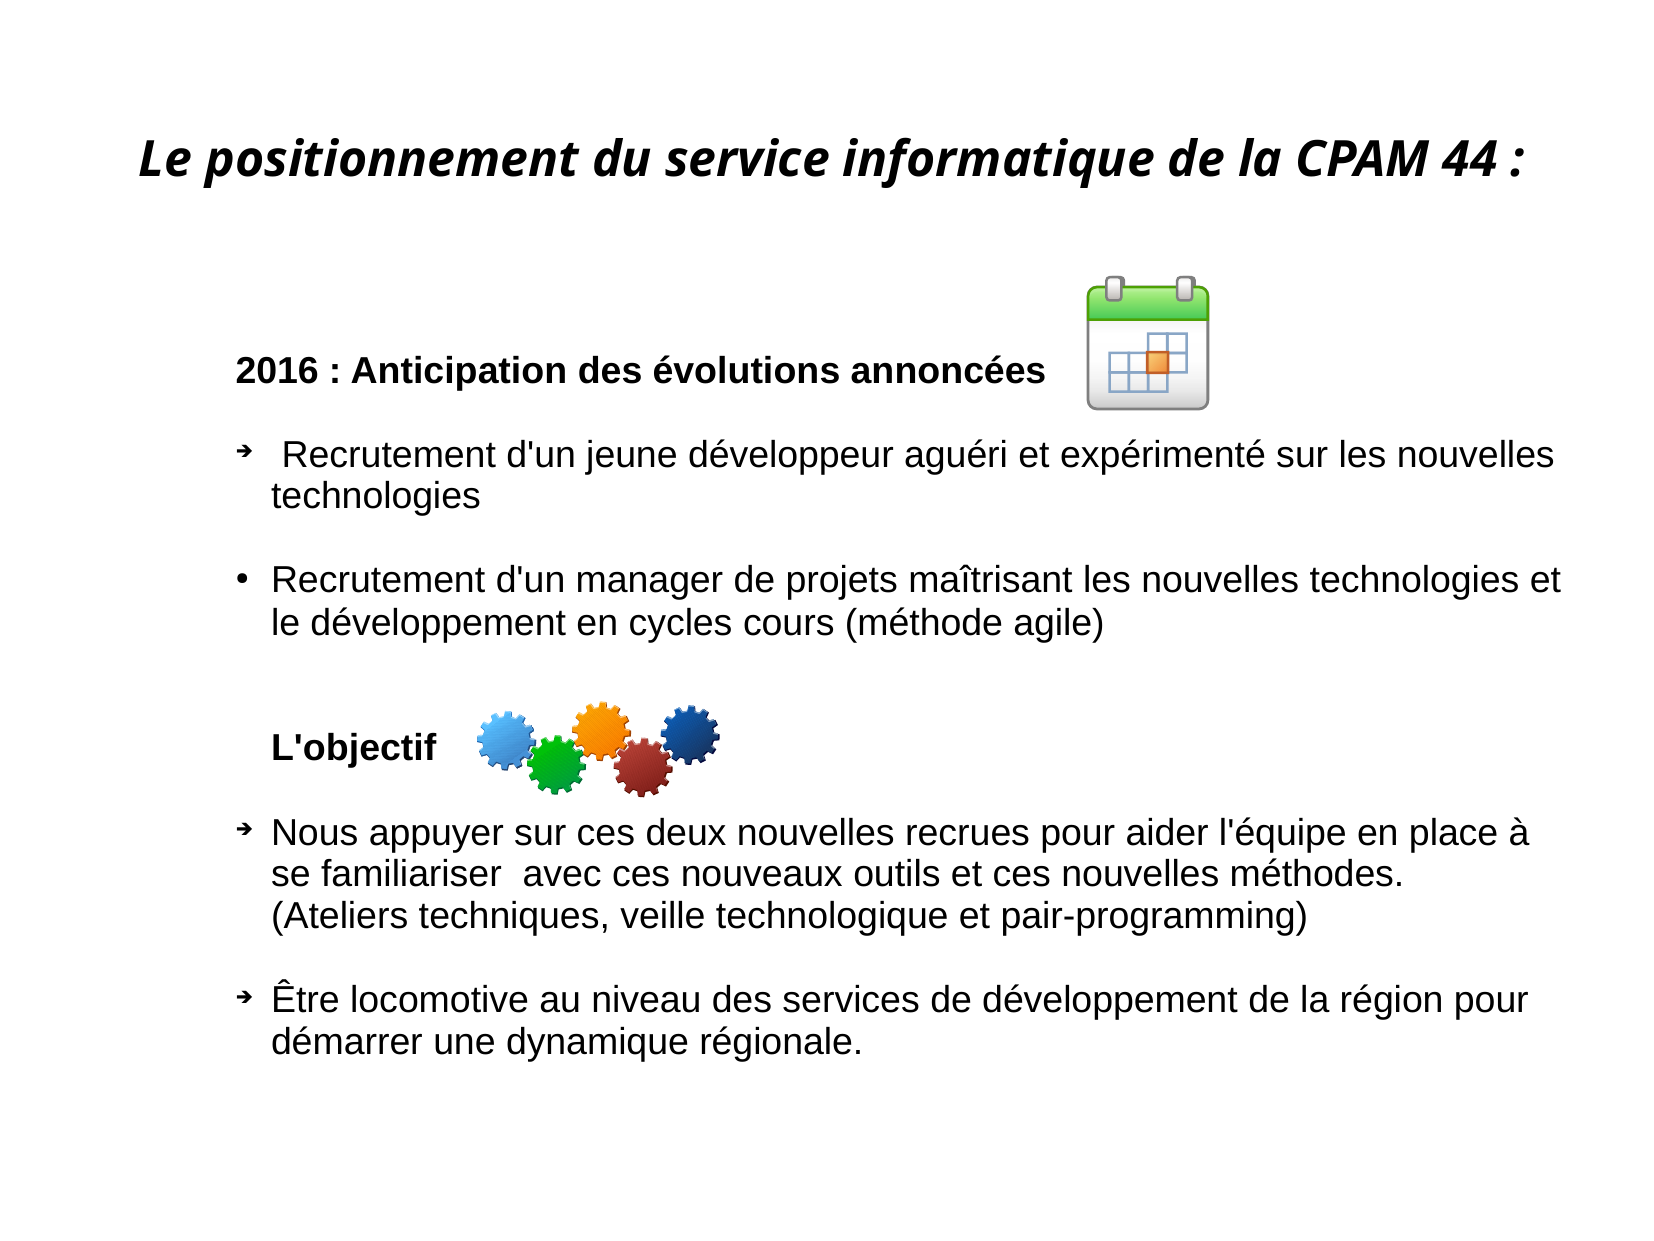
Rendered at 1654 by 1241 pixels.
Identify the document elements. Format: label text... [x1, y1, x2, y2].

text_box 2016 : Anticipation des évolutions annoncées Recrutement d'un jeune développeur aguéri et expérimenté sur les nouvelles technologies Recrutement d'un manager de projets maîtrisant les nouvelles technologies et le développement en cycles cours (méthode agile) L'objectif Nous appuyer sur ces deux nouvelles recrues pour aider l'équipe en place à se familiariser avec ces nouveaux outils et ces nouvelles méthodes. (Ateliers techniques, veille technologique et pair-programming) Être locomotive au niveau des services de développement de la région pour démarrer une dynamique régionale. [220, 341, 1586, 1071]
picture [472, 696, 725, 804]
picture [1063, 258, 1232, 427]
text_box Le positionnement du service informatique de la CPAM 44 : [124, 115, 1648, 205]
